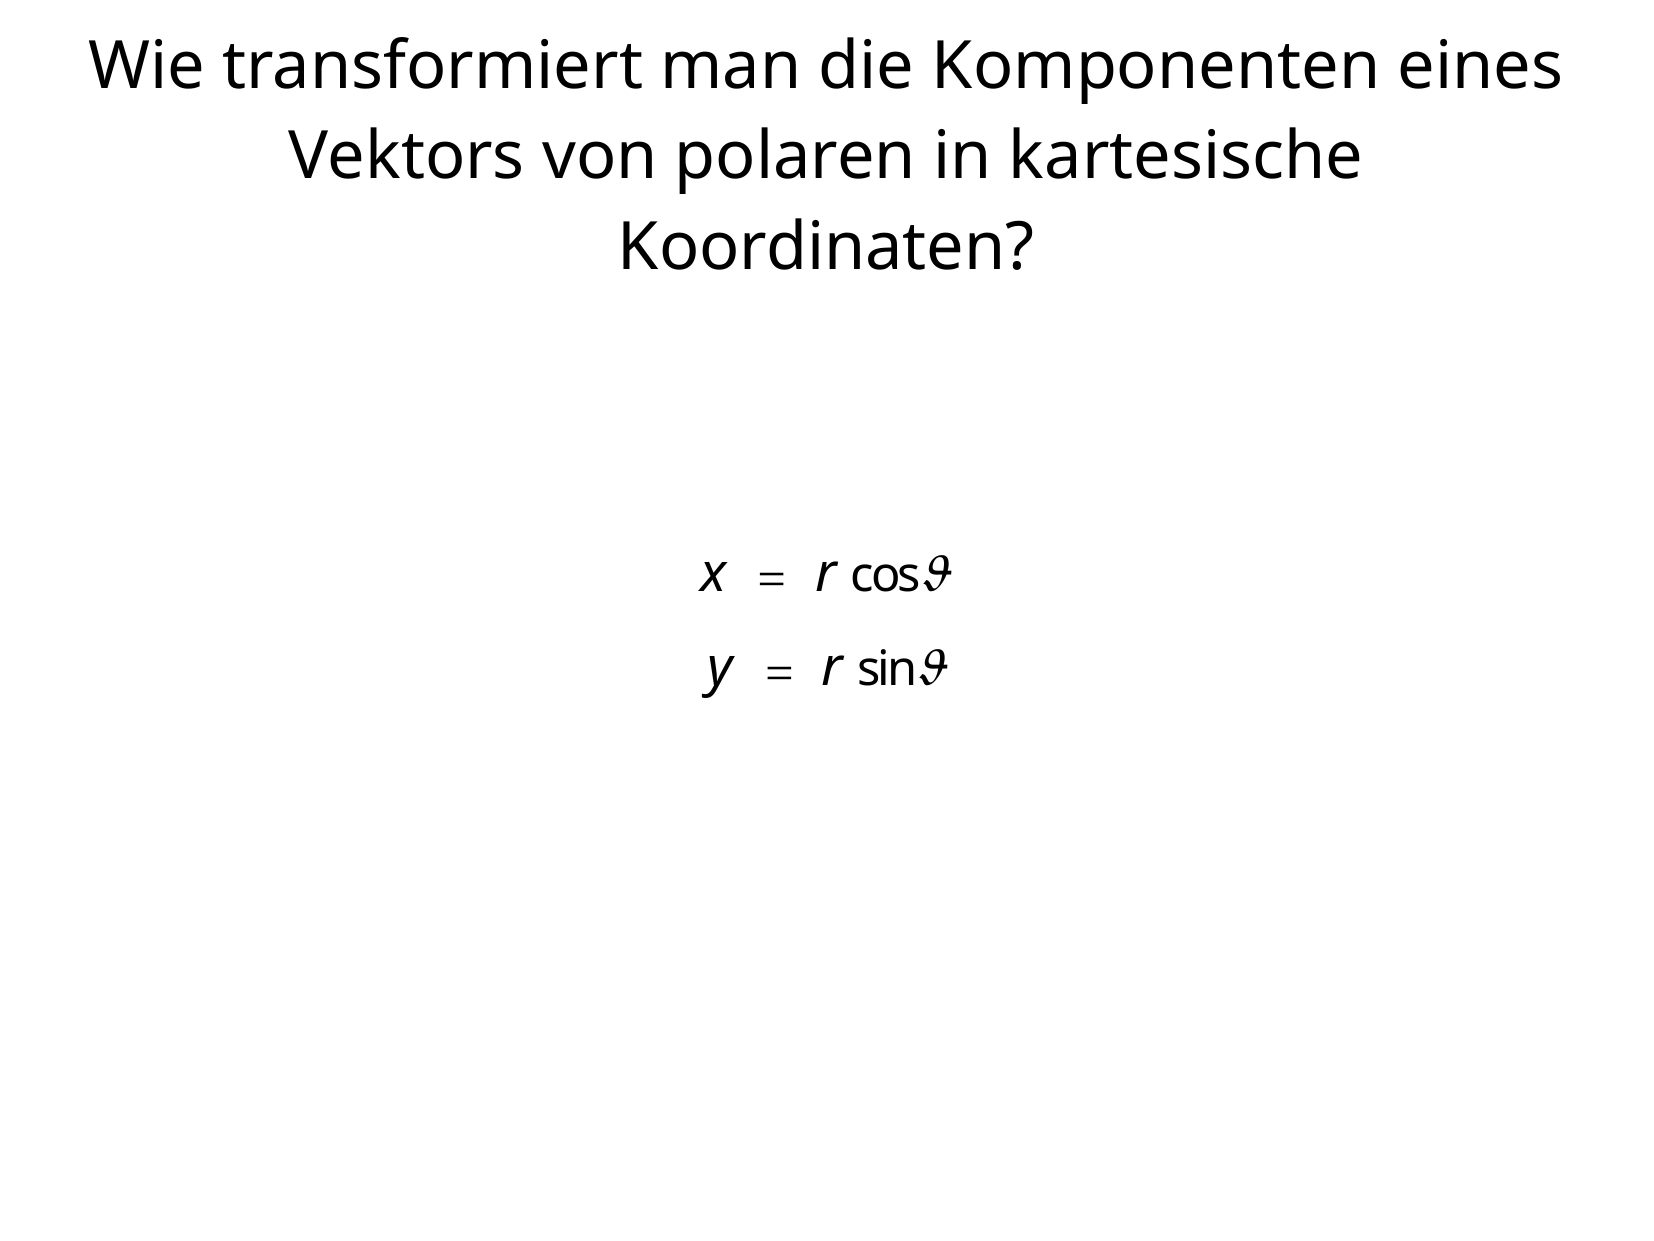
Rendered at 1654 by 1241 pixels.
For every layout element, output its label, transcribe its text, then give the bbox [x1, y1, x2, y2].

title Wie transformiert man die Komponenten eines Vektors von polaren in kartesische Koordinaten? [82, 49, 1571, 257]
chart [691, 540, 962, 700]
